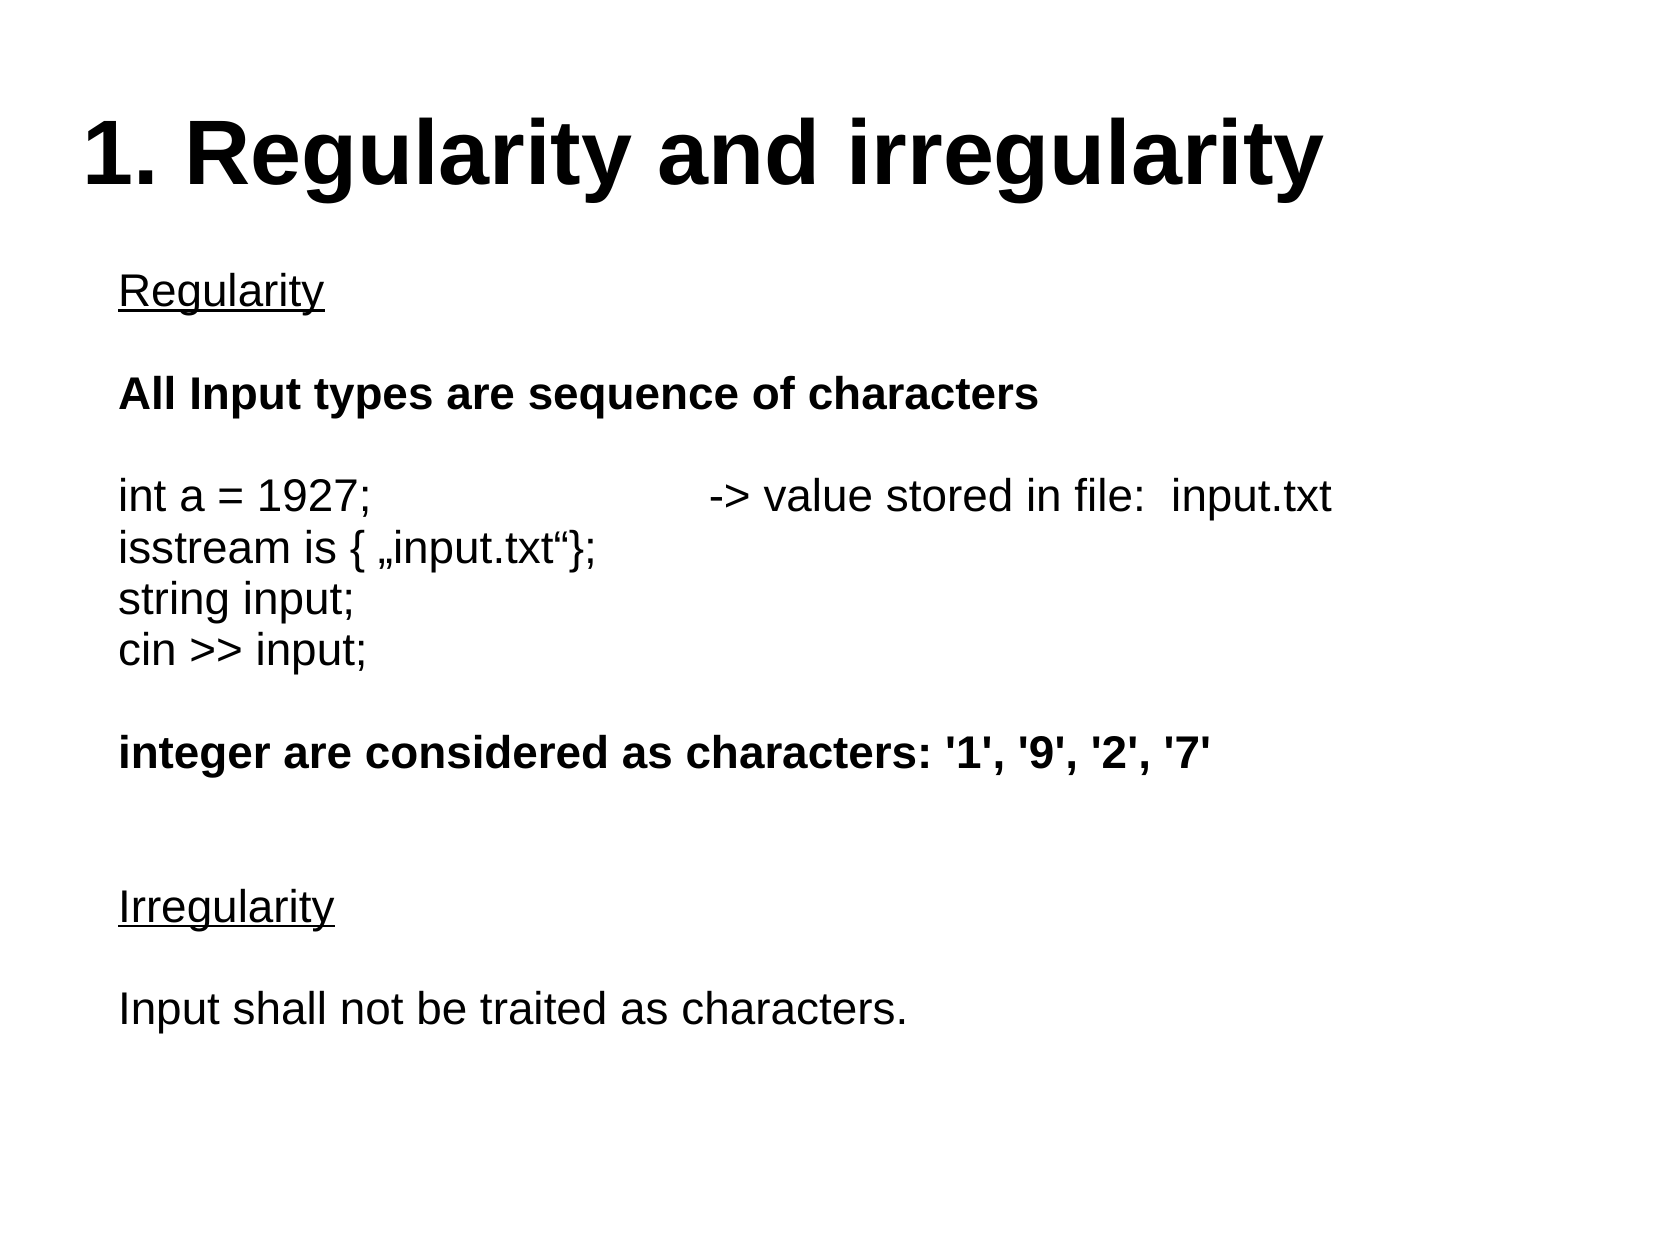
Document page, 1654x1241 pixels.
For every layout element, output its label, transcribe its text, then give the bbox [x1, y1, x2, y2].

subtitle Regularity All Input types are sequence of characters int a = 1927; -> value stored in file: input.txt isstream is { „input.txt“}; string input; cin >> input; integer are considered as characters: '1', '9', '2', '7' Irregularity Input shall not be traited as characters. [82, 265, 1571, 1035]
title 1. Regularity and irregularity [82, 49, 1571, 257]
